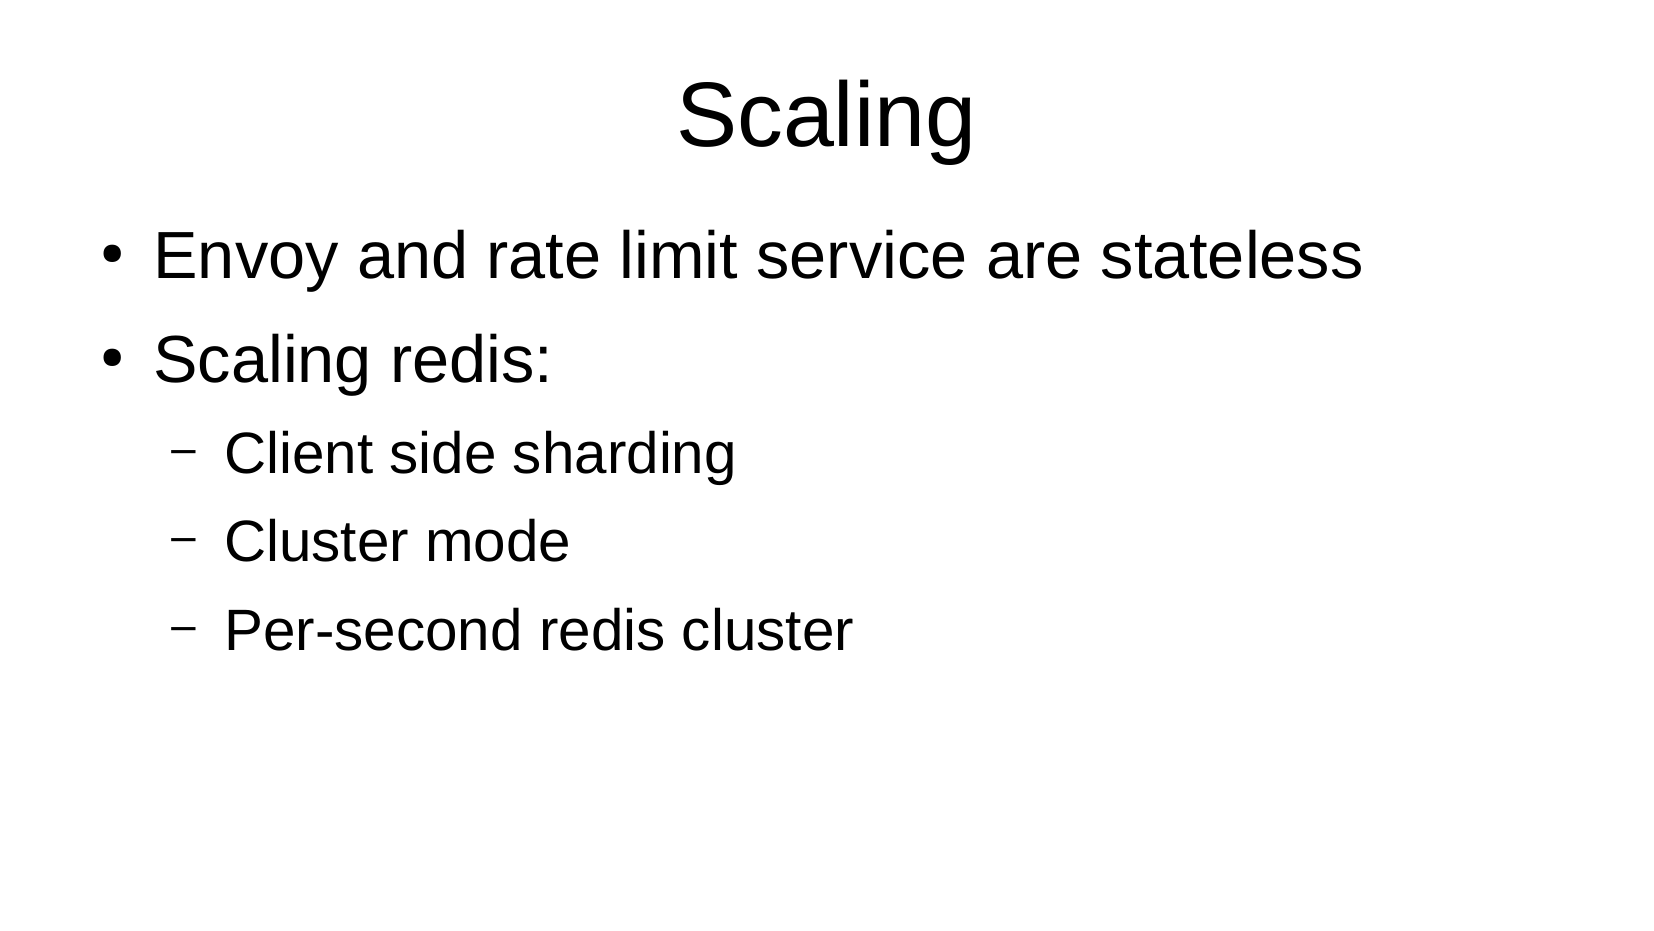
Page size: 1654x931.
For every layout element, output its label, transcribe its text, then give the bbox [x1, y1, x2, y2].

title Scaling [82, 37, 1571, 193]
list Envoy and rate limit service are stateless Scaling redis: Client side sharding Cluster mode Per-second redis cluster [82, 217, 1571, 758]
